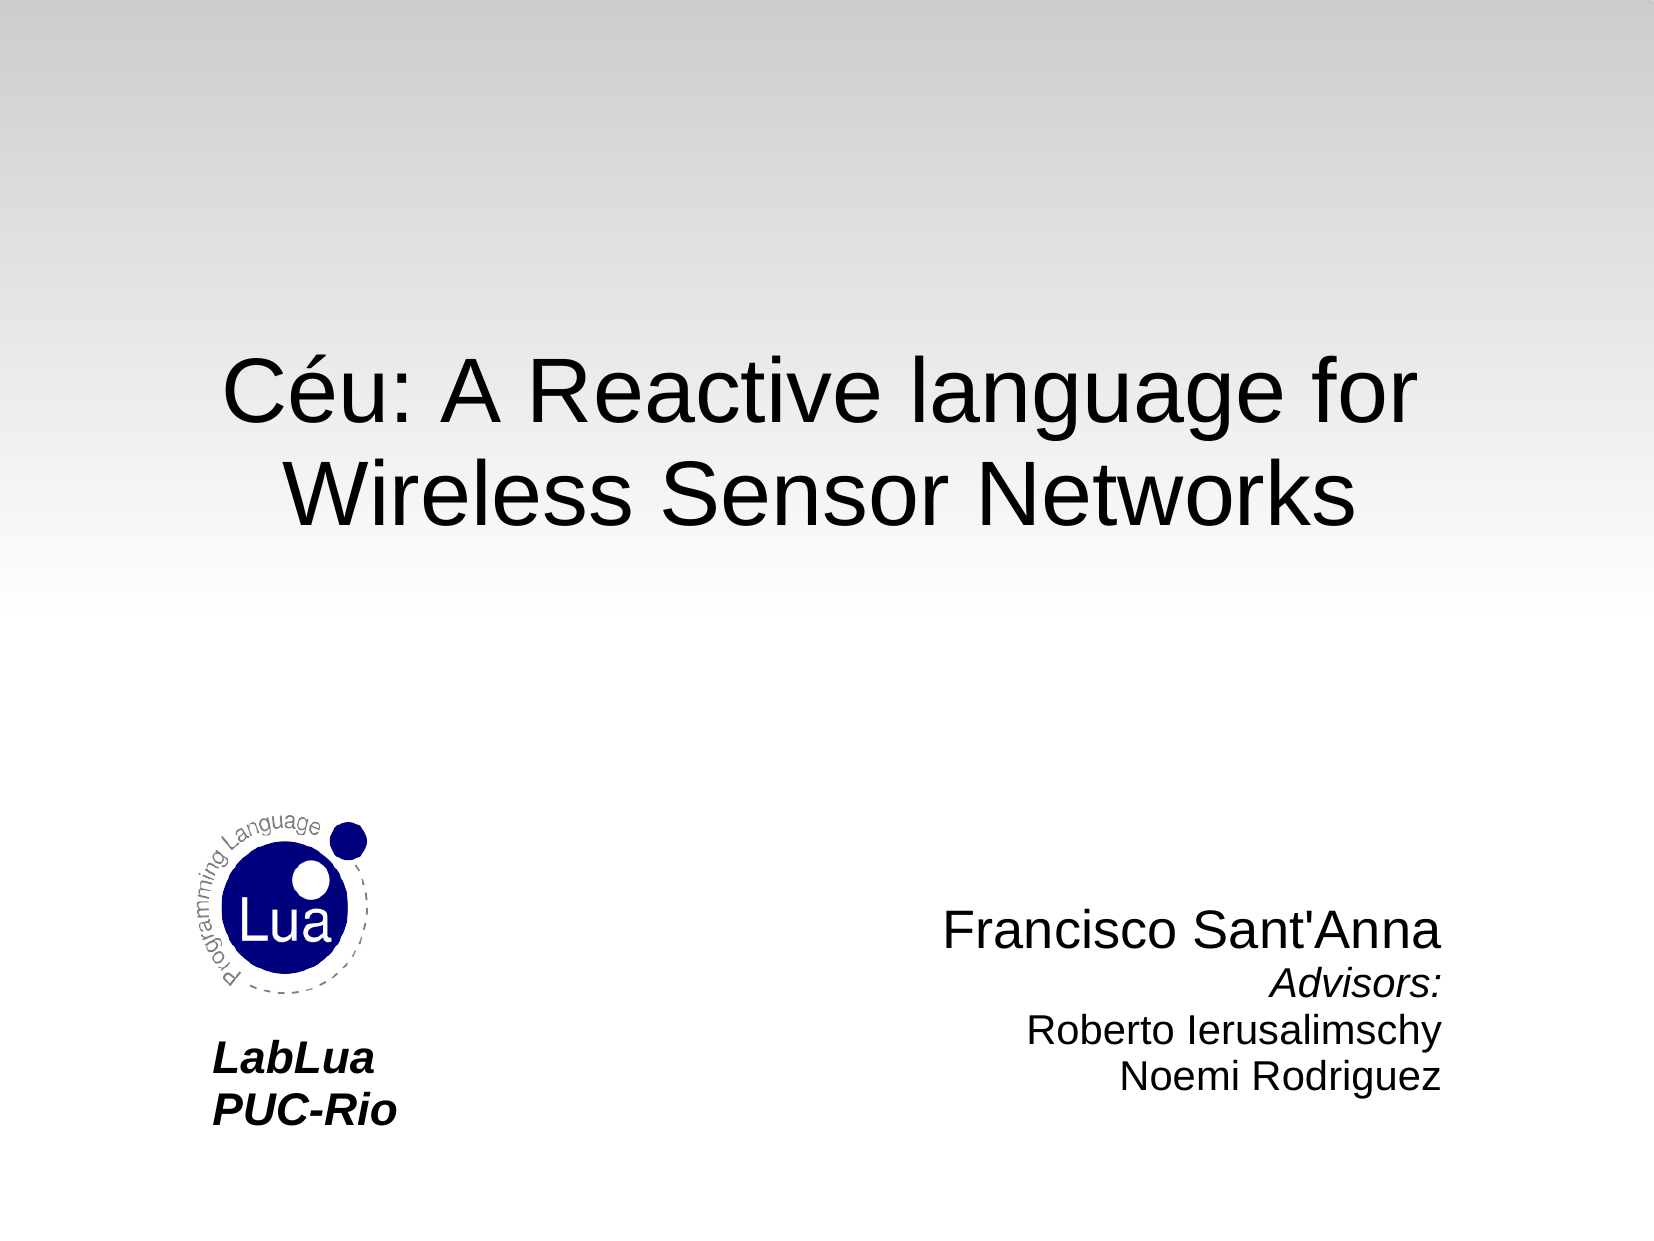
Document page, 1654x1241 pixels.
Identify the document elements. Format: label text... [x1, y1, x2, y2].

picture [187, 803, 376, 1001]
text_box LabLua PUC-Rio [197, 1024, 611, 1143]
text_box Francisco Sant'Anna Advisors: Roberto Ierusalimschy Noemi Rodriguez [927, 892, 1458, 1108]
subtitle Céu: A Reactive language for Wireless Sensor Networks [76, 0, 1565, 997]
